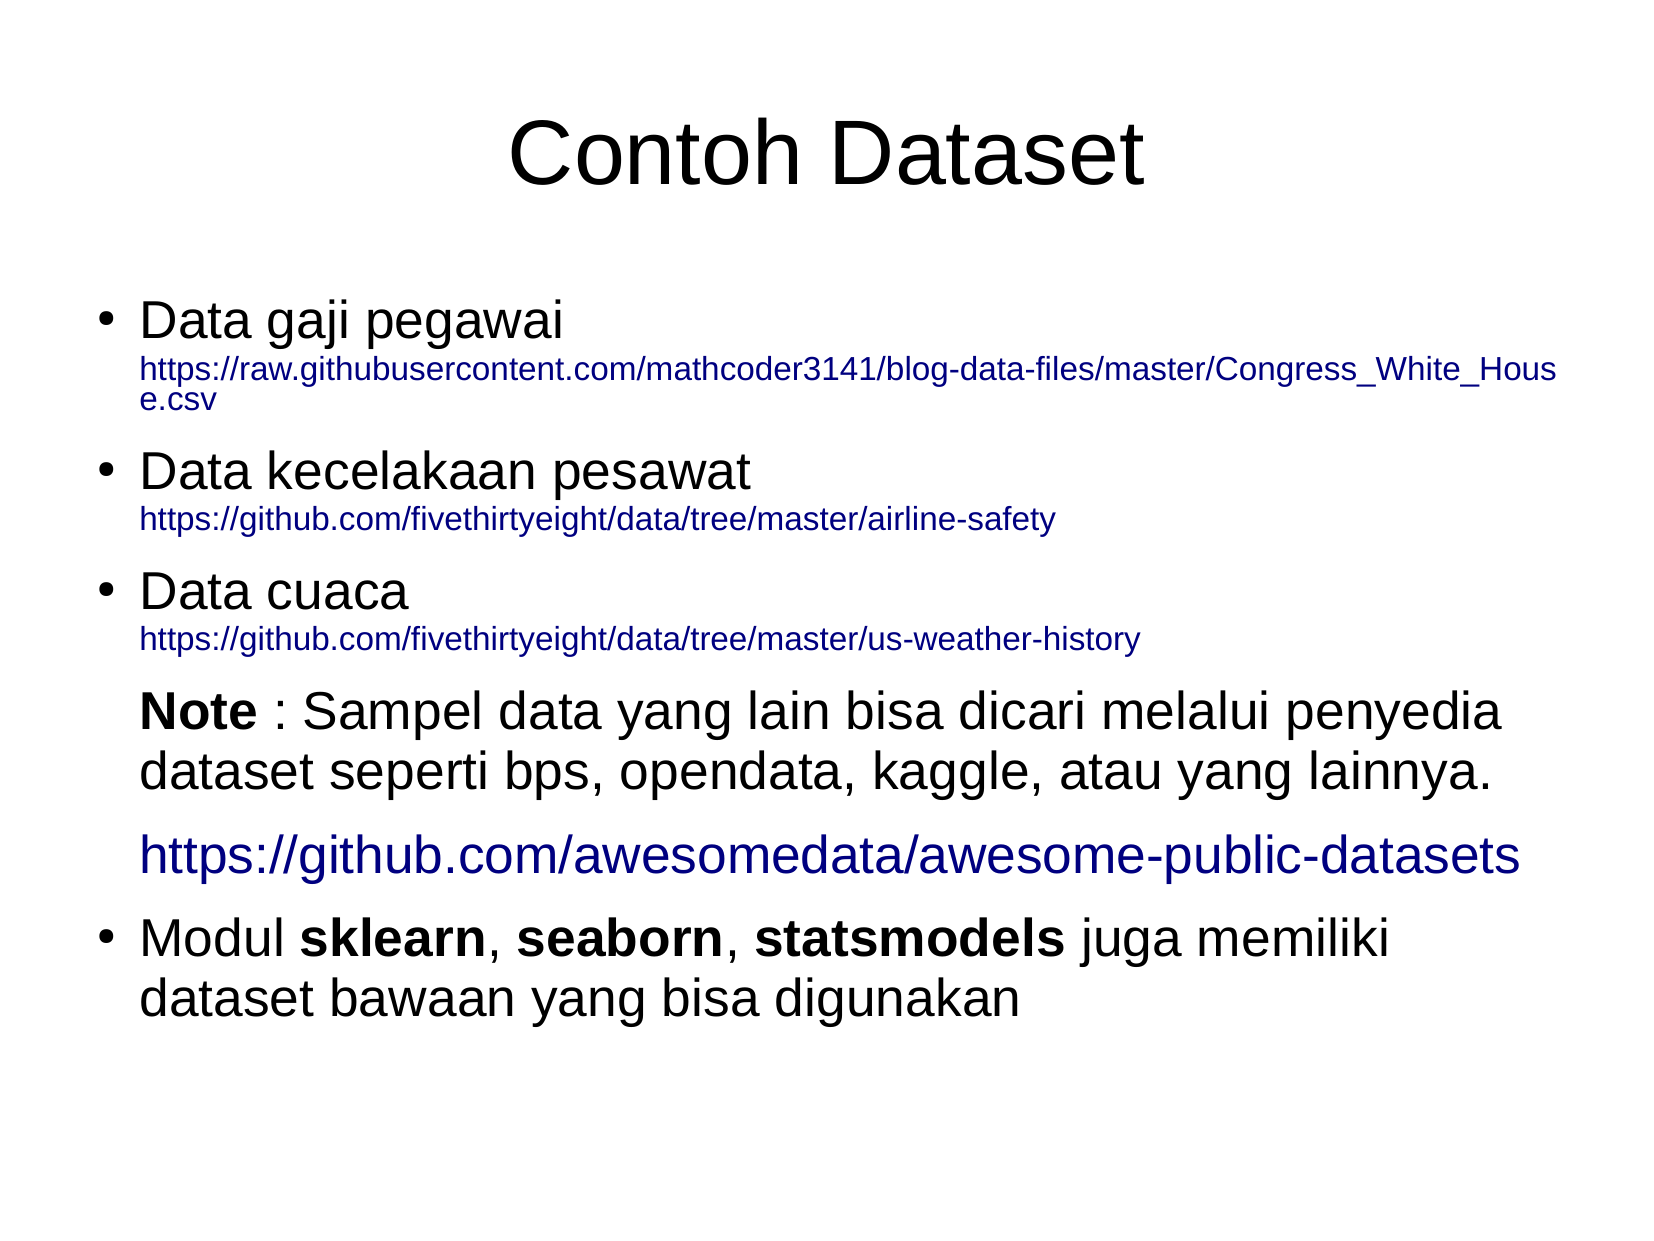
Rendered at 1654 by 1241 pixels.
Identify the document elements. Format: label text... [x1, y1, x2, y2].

title Contoh Dataset [82, 49, 1571, 257]
list Data gaji pegawai https://raw.githubusercontent.com/mathcoder3141/blog-data-files/master/Congress_White_House.csv Data kecelakaan pesawathttps://github.com/fivethirtyeight/data/tree/master/airline-safety Data cuaca https://github.com/fivethirtyeight/data/tree/master/us-weather-history Note : Sampel data yang lain bisa dicari melalui penyedia dataset seperti bps, opendata, kaggle, atau yang lainnya. https://github.com/awesomedata/awesome-public-datasets Modul sklearn, seaborn, statsmodels juga memiliki dataset bawaan yang bisa digunakan [82, 290, 1571, 1010]
